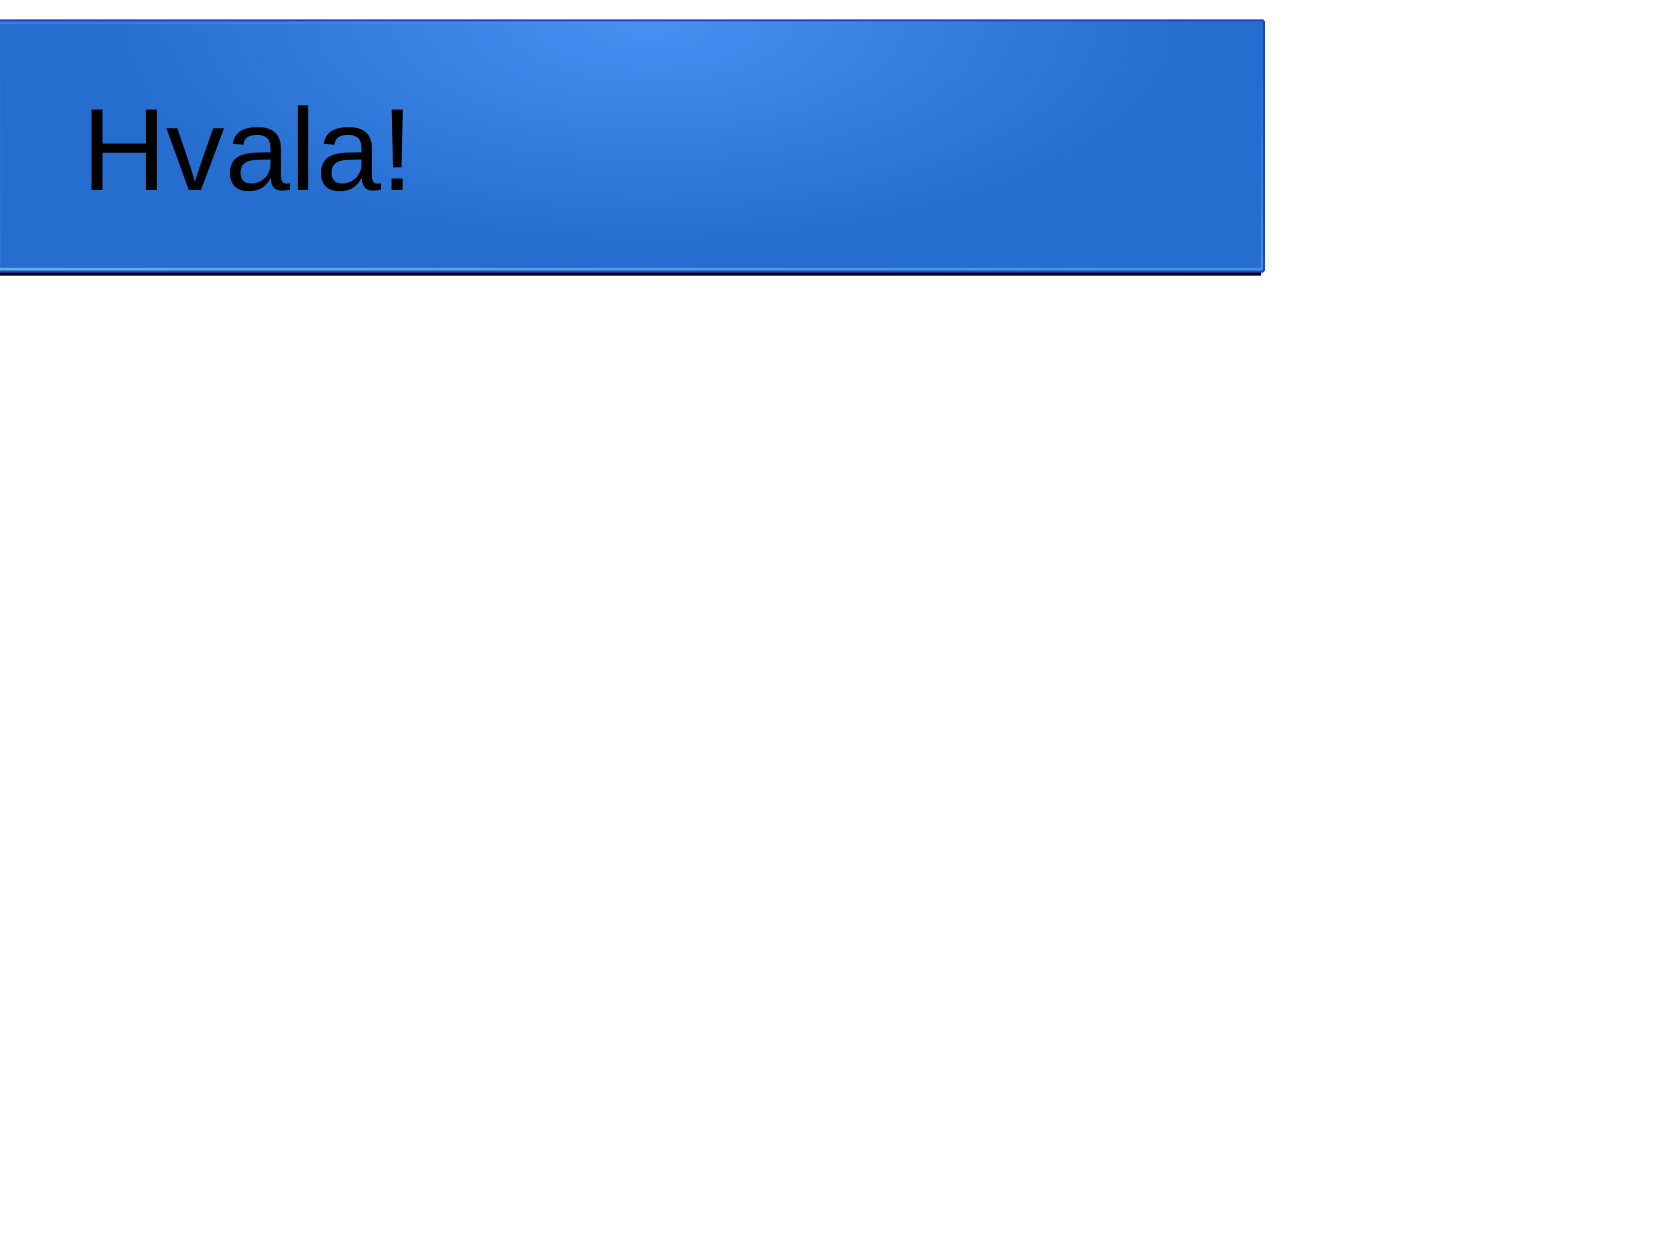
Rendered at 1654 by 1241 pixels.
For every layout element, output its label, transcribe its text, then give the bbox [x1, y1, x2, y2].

title Hvala! [82, 47, 1235, 252]
